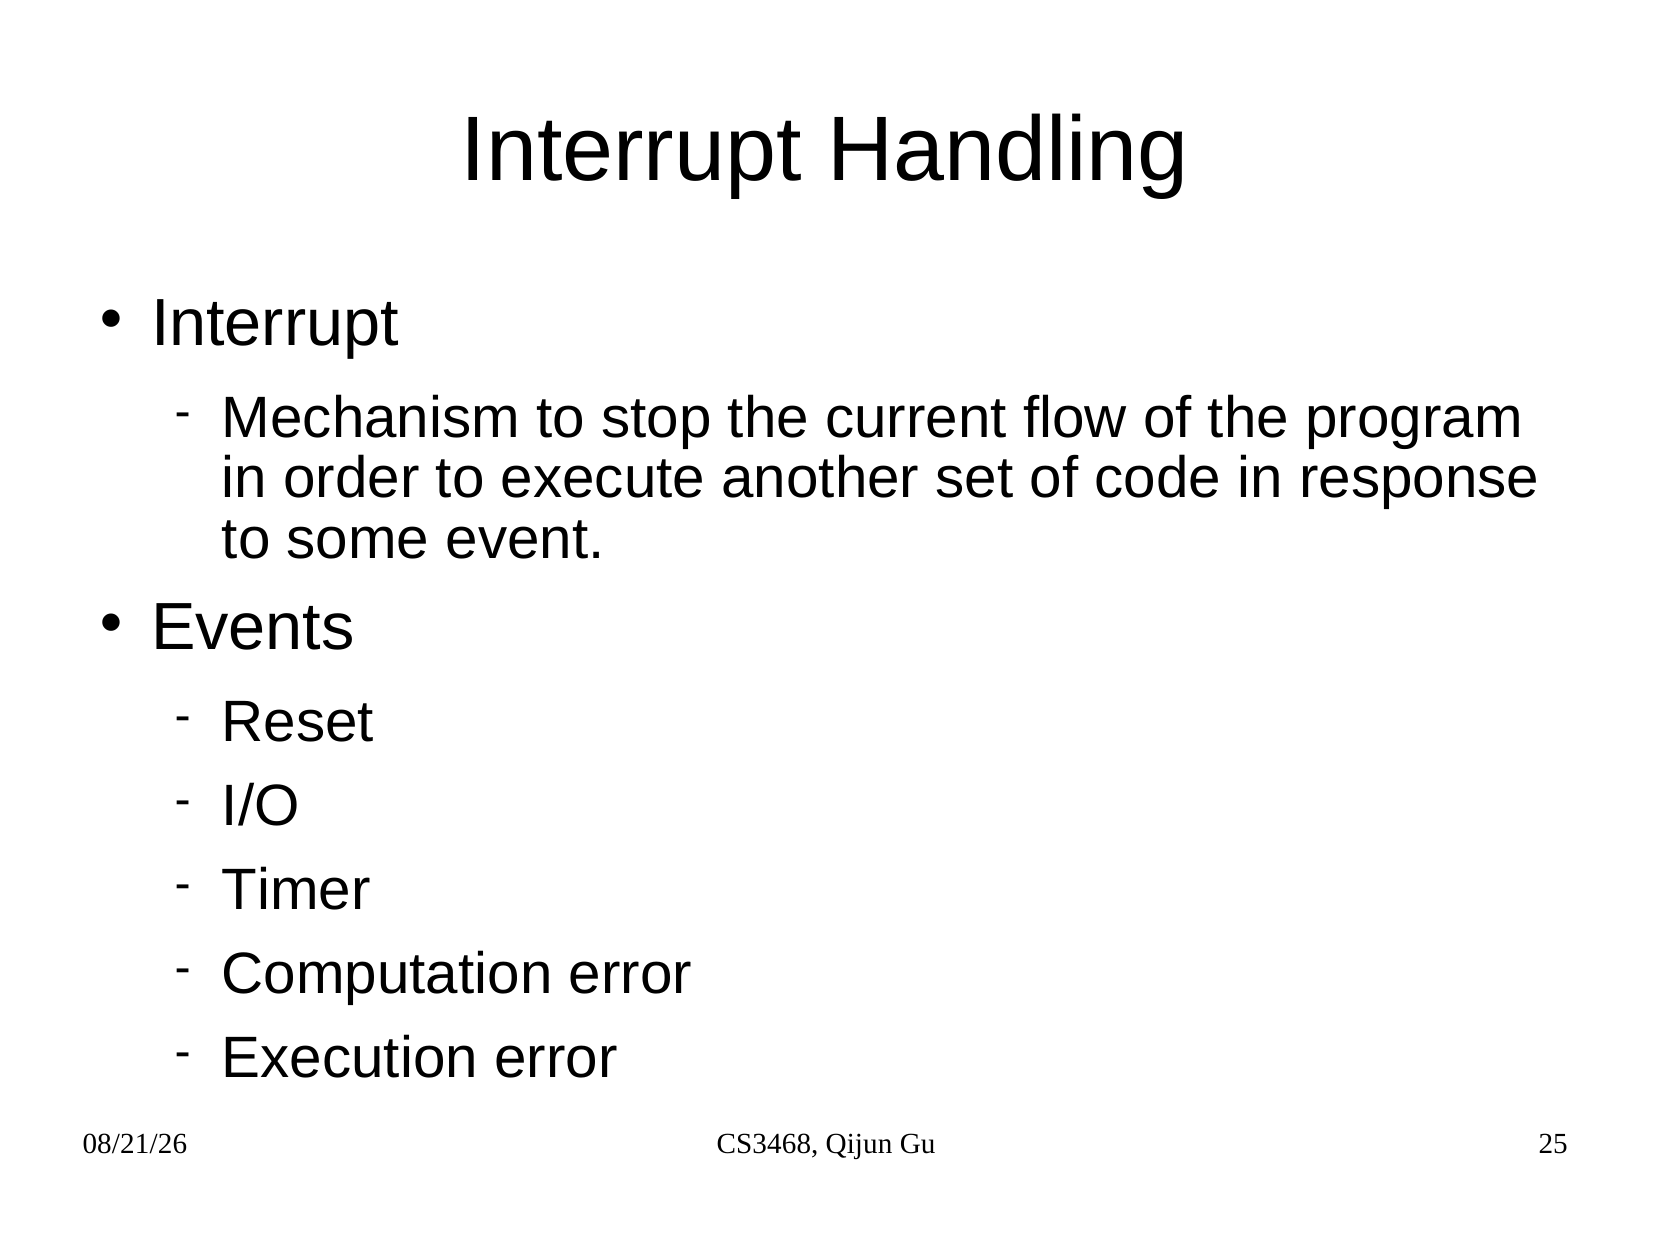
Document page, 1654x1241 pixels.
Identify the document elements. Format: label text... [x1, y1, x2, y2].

title Interrupt Handling [82, 56, 1569, 247]
list Interrupt Mechanism to stop the current flow of the program in order to execute another set of code in response to some event. Events Reset I/O Timer Computation error Execution error [82, 290, 1569, 1138]
